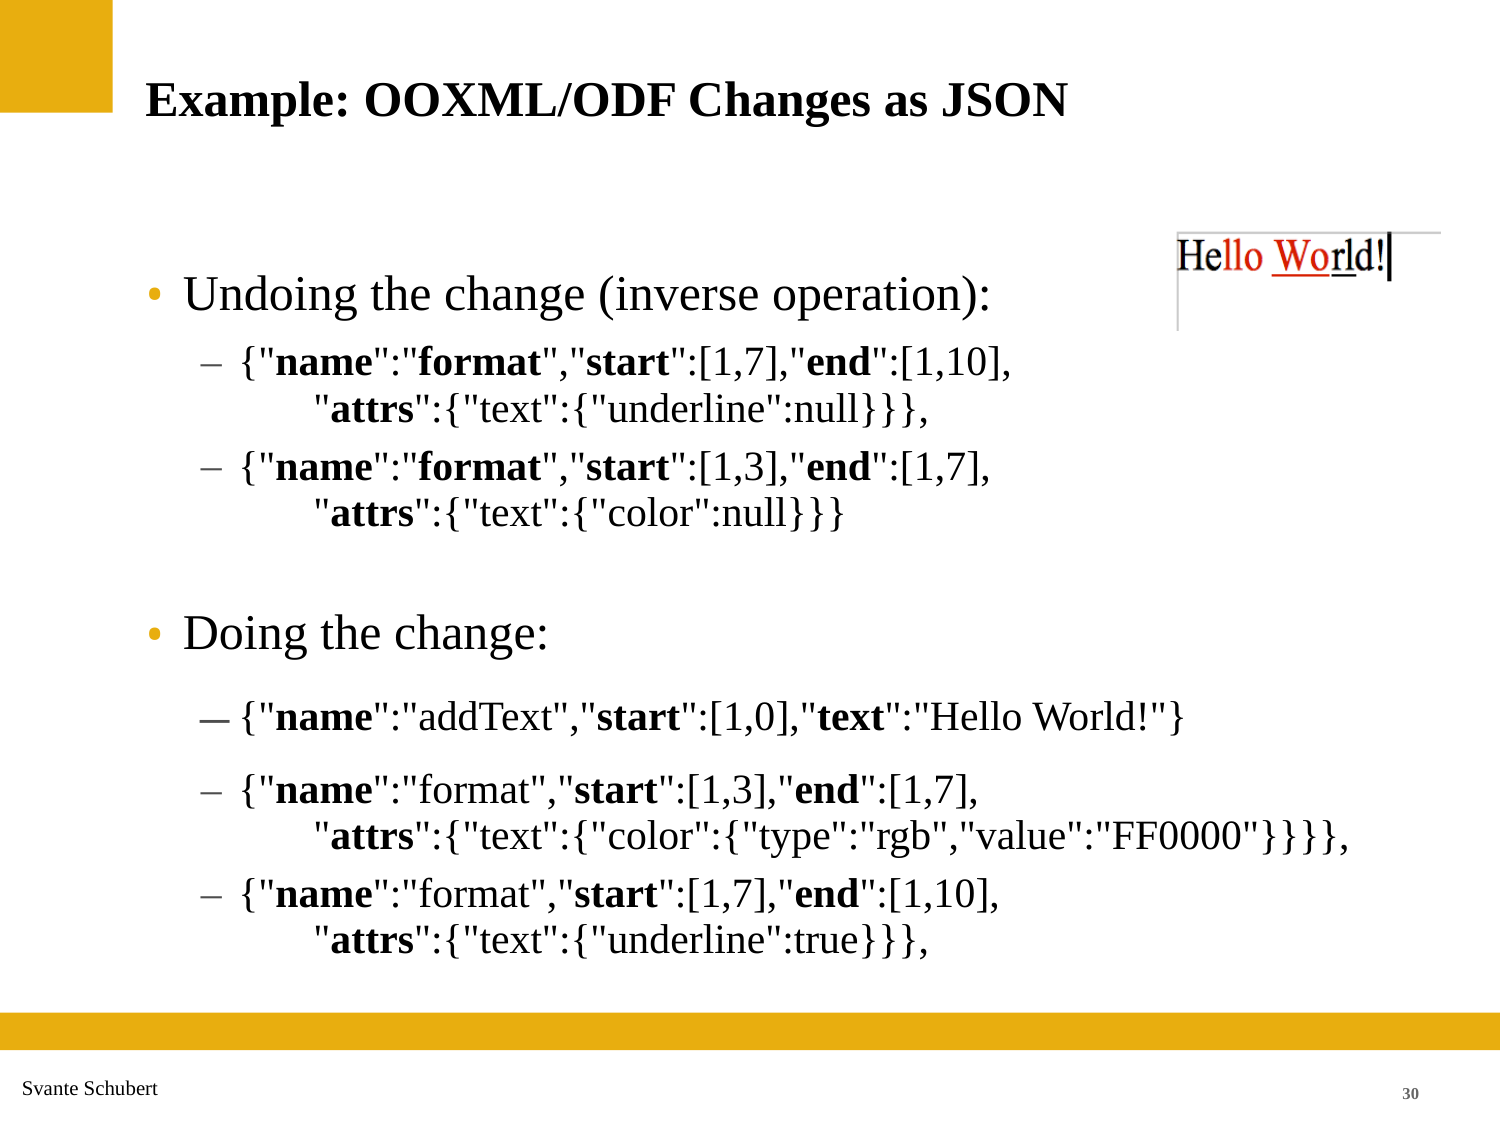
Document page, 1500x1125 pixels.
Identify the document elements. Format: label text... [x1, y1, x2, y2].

picture [1123, 149, 1441, 331]
list Undoing the change (inverse operation): {"name":"format","start":[1,7],"end":[1,10], "attrs":{"text":{"underline":null}}}, {"name":"format","start":[1,3],"end":[1,7], "attrs":{"text":{"color":null}}} Doing the change: ﻿{"name":"addText","start":[1,0],"text":"Hello World!"} {"name":"format","start":[1,3],"end":[1,7], "attrs":{"text":{"color":{"type":"rgb","value":"FF0000"}}}}, {"name":"format","start":[1,7],"end":[1,10], "attrs":{"text":{"underline":true}}}, [145, 265, 1423, 1037]
title Example: OOXML/ODF Changes as JSON [145, 67, 1388, 219]
